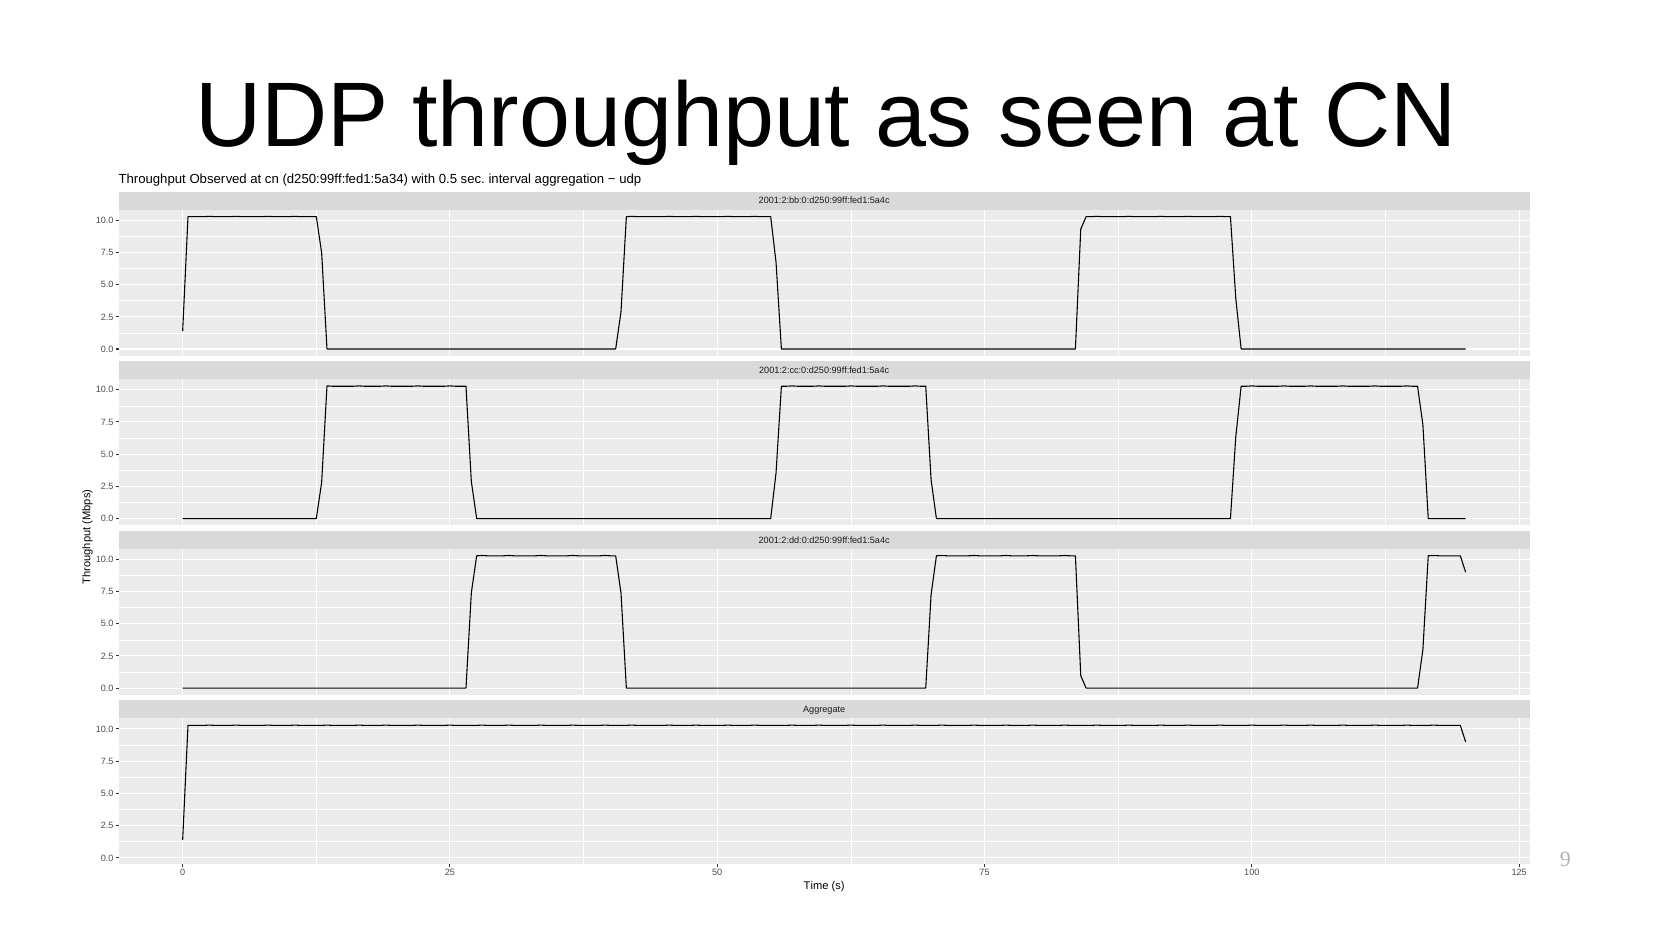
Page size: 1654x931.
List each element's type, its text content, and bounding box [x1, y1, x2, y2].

picture [76, 168, 1536, 898]
title UDP throughput as seen at CN [82, 37, 1571, 193]
